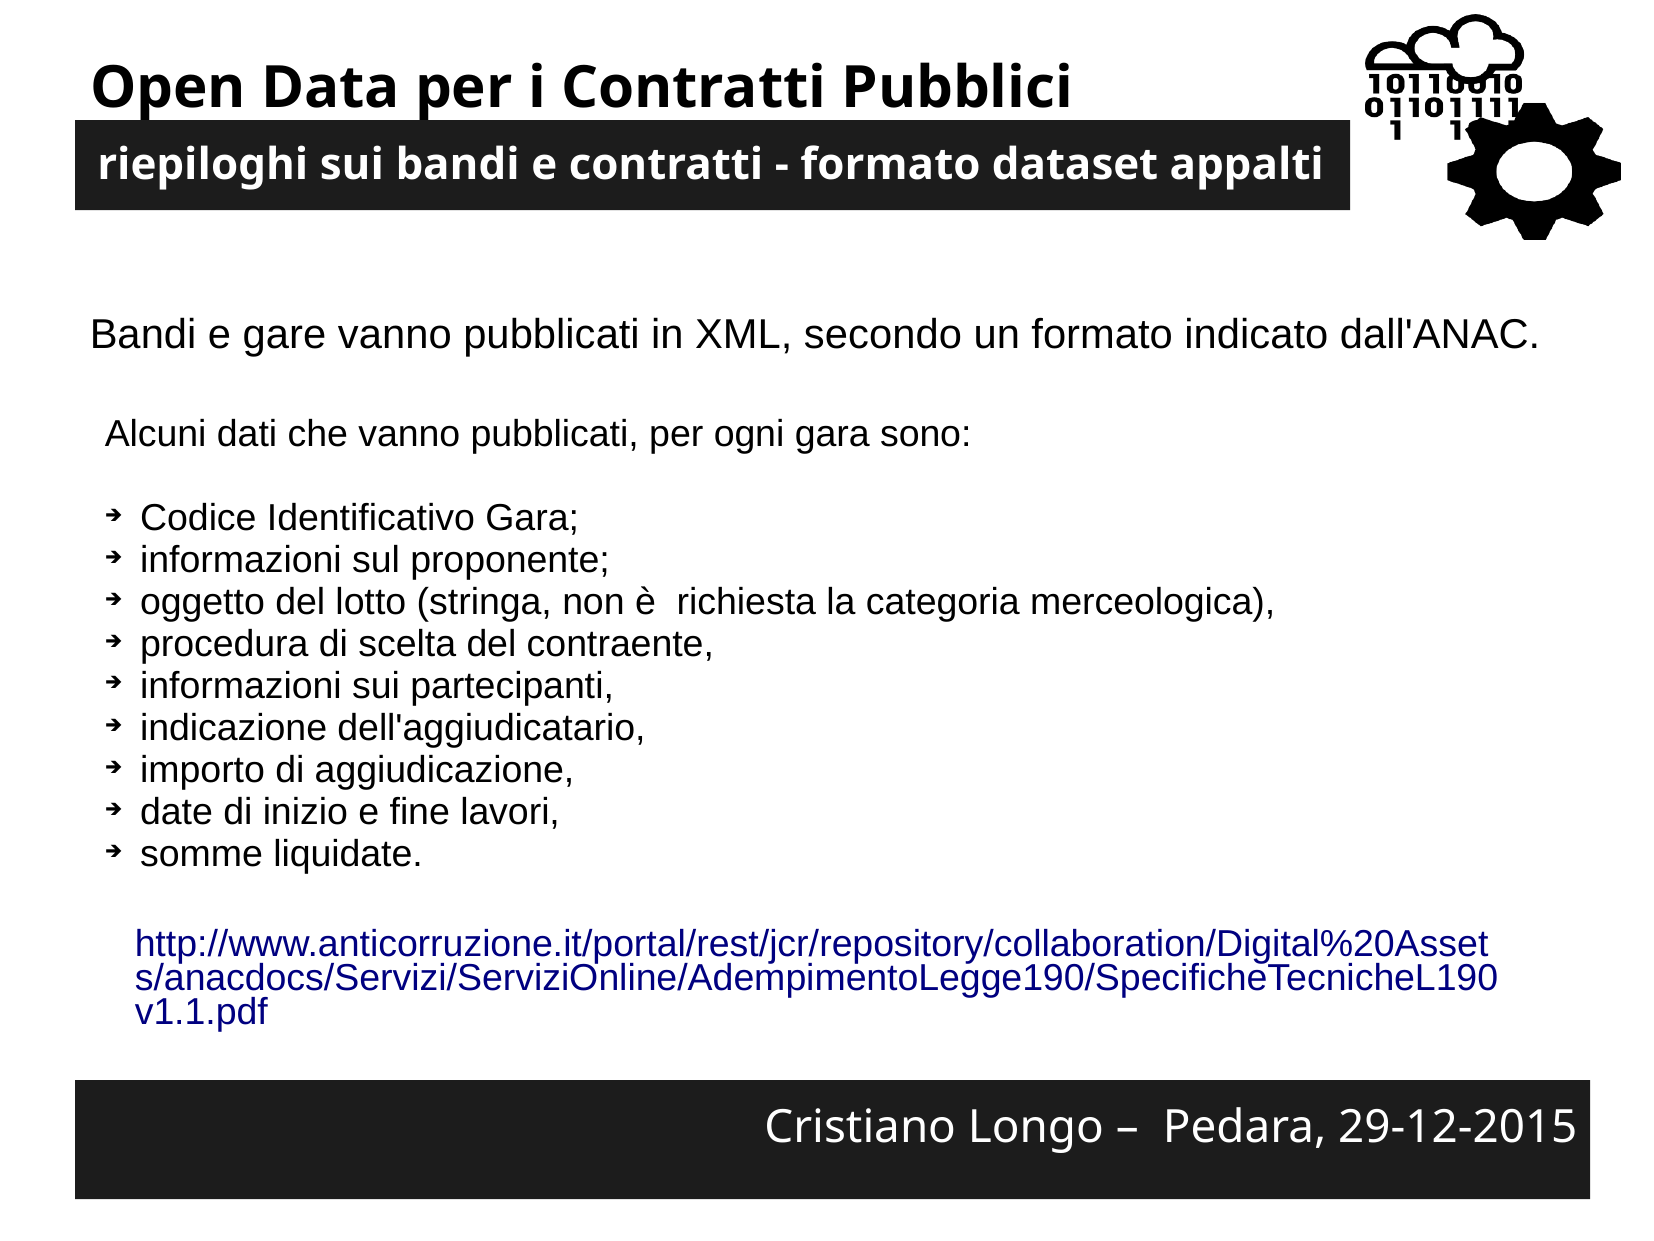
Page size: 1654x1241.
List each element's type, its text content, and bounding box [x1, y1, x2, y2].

text_box Alcuni dati che vanno pubblicati, per ogni gara sono: Codice Identificativo Gara; informazioni sul proponente; oggetto del lotto (stringa, non è richiesta la categoria merceologica), procedura di scelta del contraente, informazioni sui partecipanti, indicazione dell'aggiudicatario, importo di aggiudicazione, date di inizio e fine lavori, somme liquidate. [90, 405, 1366, 882]
text_box Bandi e gare vanno pubblicati in XML, secondo un formato indicato dall'ANAC. [75, 303, 1561, 406]
picture [1365, 14, 1621, 241]
list Open Data per i Contratti Pubblici [75, 45, 1325, 120]
text_box http://www.anticorruzione.it/portal/rest/jcr/repository/collaboration/Digital%20Assets/anacdocs/Servizi/ServiziOnline/AdempimentoLegge190/SpecificheTecnicheL190v1.1.pdf [120, 915, 1516, 1014]
list riepiloghi sui bandi e contratti - formato dataset appalti [75, 120, 1351, 211]
list Cristiano Longo – Pedara, 29-12-2015 [75, 1080, 1591, 1200]
